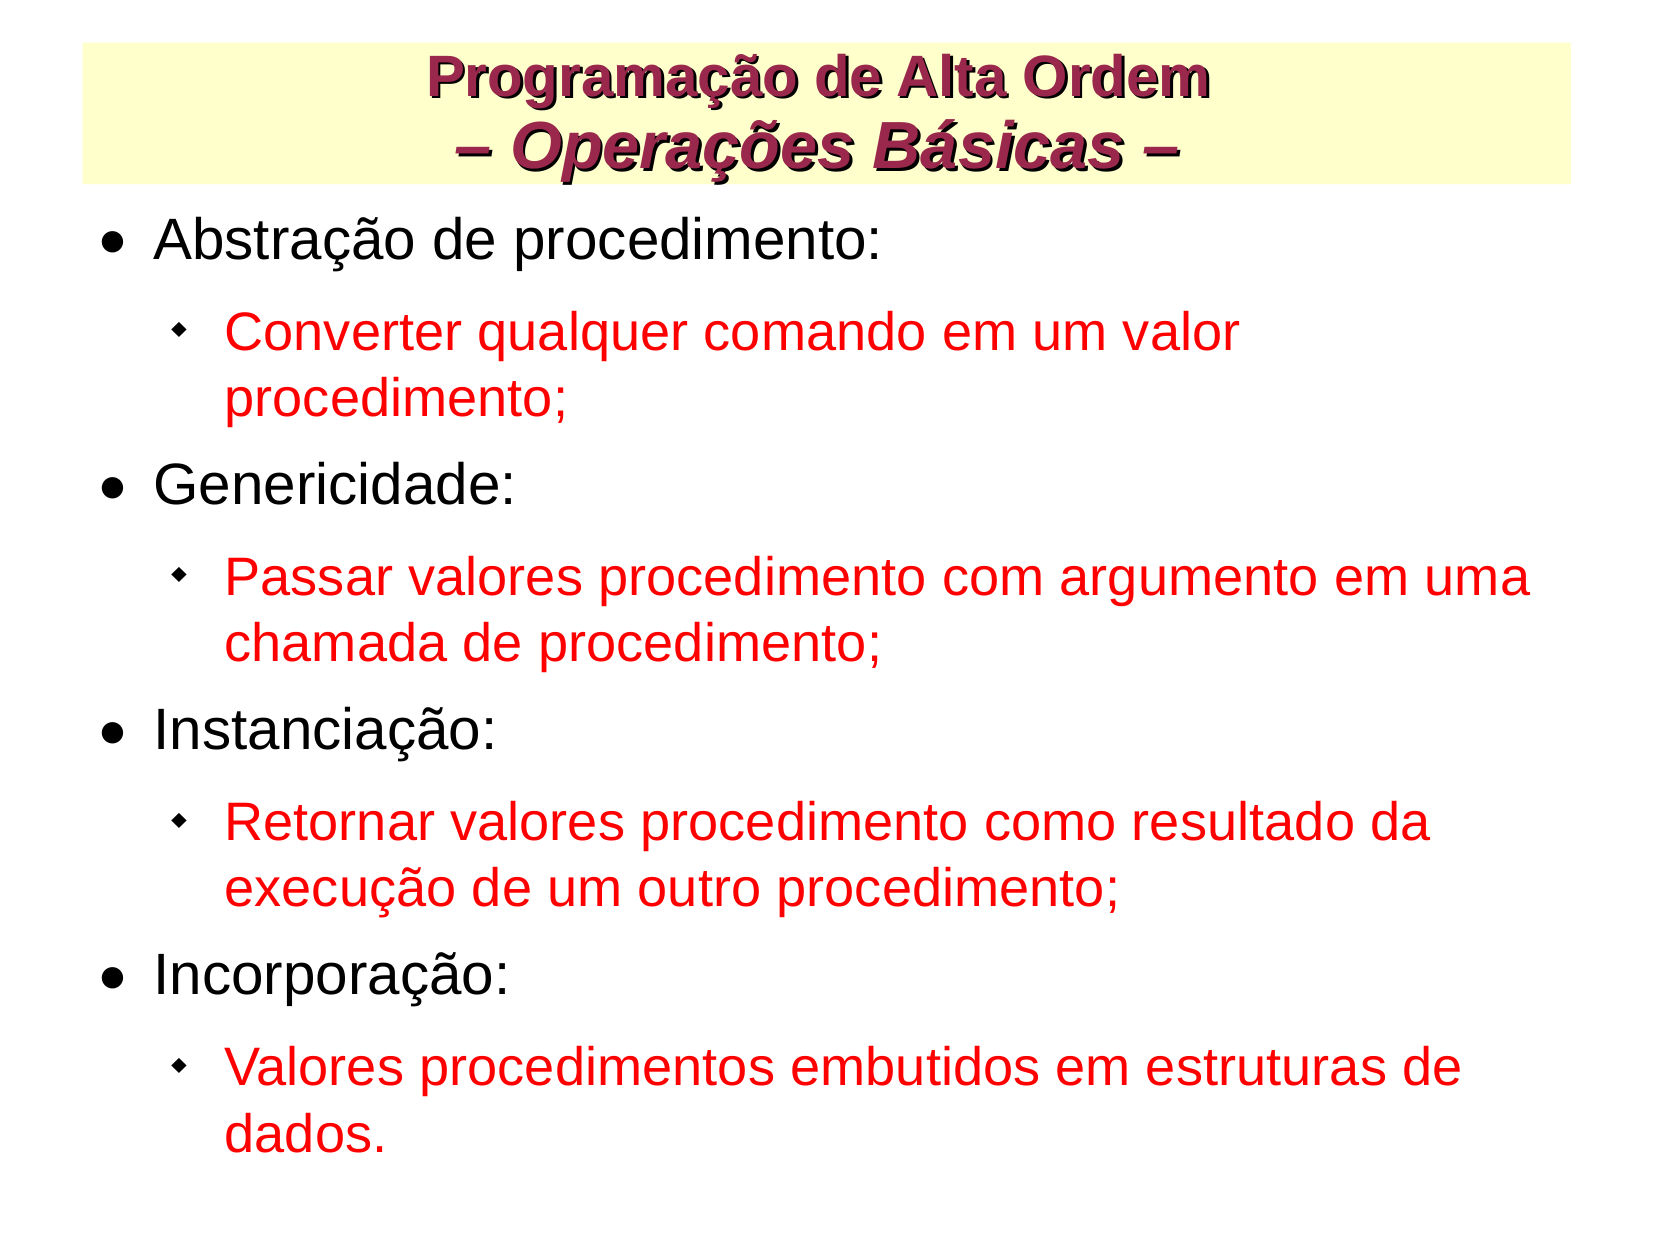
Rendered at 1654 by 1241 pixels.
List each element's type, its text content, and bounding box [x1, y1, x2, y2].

title Programação de Alta Ordem – Operações Básicas – [82, 42, 1571, 185]
list Abstração de procedimento: Converter qualquer comando em um valor procedimento; Genericidade: Passar valores procedimento com argumento em uma chamada de procedimento; Instanciação: Retornar valores procedimento como resultado da execução de um outro procedimento; Incorporação: Valores procedimentos embutidos em estruturas de dados. [82, 206, 1571, 1163]
